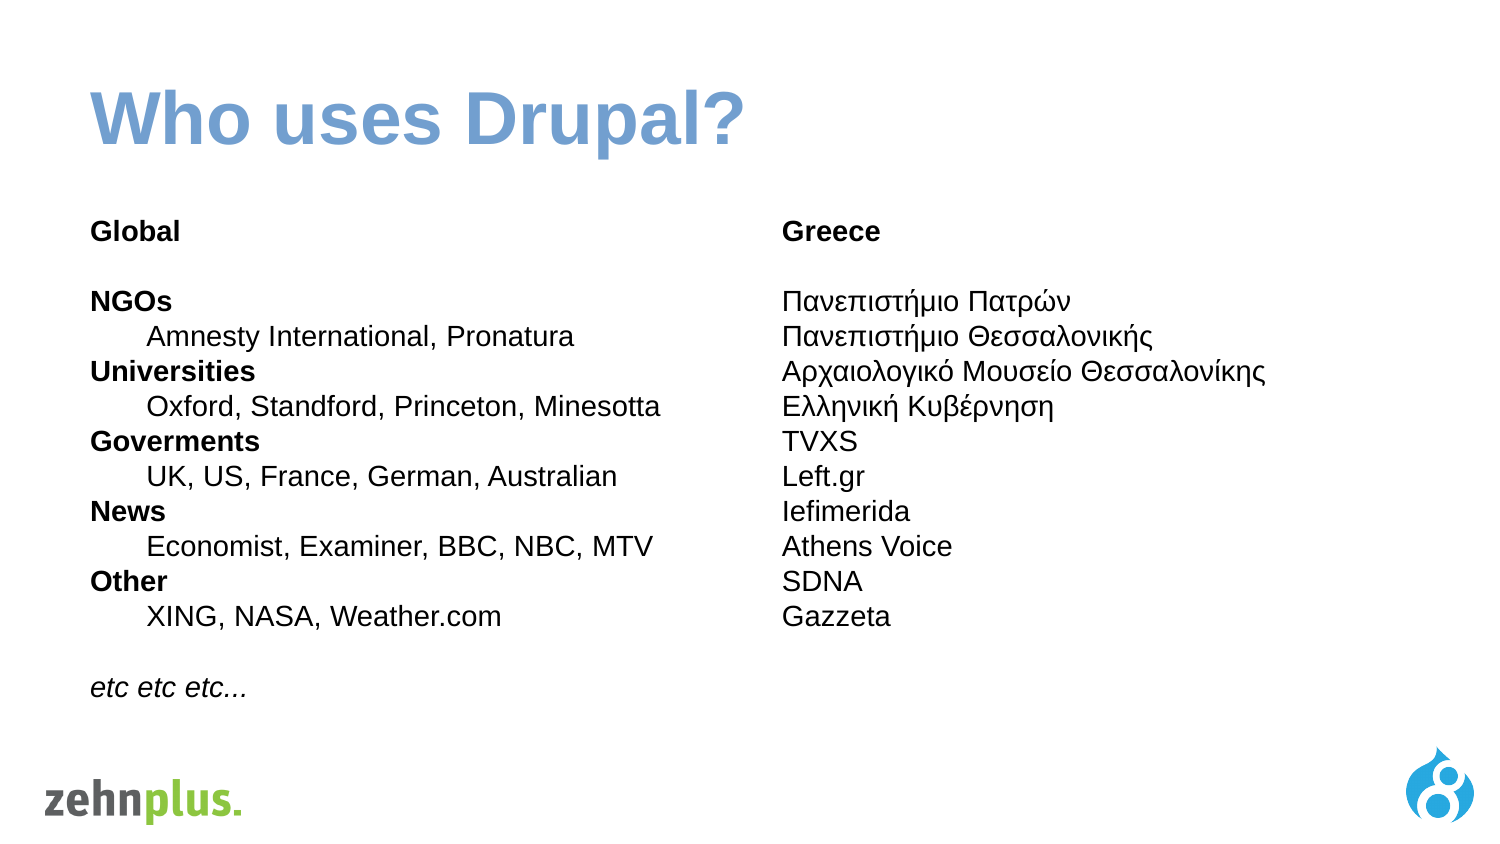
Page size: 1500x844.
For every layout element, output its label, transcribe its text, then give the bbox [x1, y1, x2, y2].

title Who uses Drupal? [75, 33, 1426, 175]
list Greece Πανεπιστήμιο Πατρών Πανεπιστήμιο Θεσσαλονικής Αρχαιολογικό Μουσείο Θεσσαλονίκης Ελληνική Κυβέρνηση TVXS Left.gr Iefimerida Athens Voice SDNA Gazzeta [766, 196, 1426, 808]
picture [1406, 746, 1474, 823]
list Global NGOs Amnesty International, Pronatura Universities Oxford, Standford, Princeton, Minesotta Goverments UK, US, France, German, Australian News Economist, Examiner, BBC, NBC, MTV Other XING, NASA, Weather.com etc etc etc... [75, 196, 734, 808]
picture [45, 779, 241, 825]
